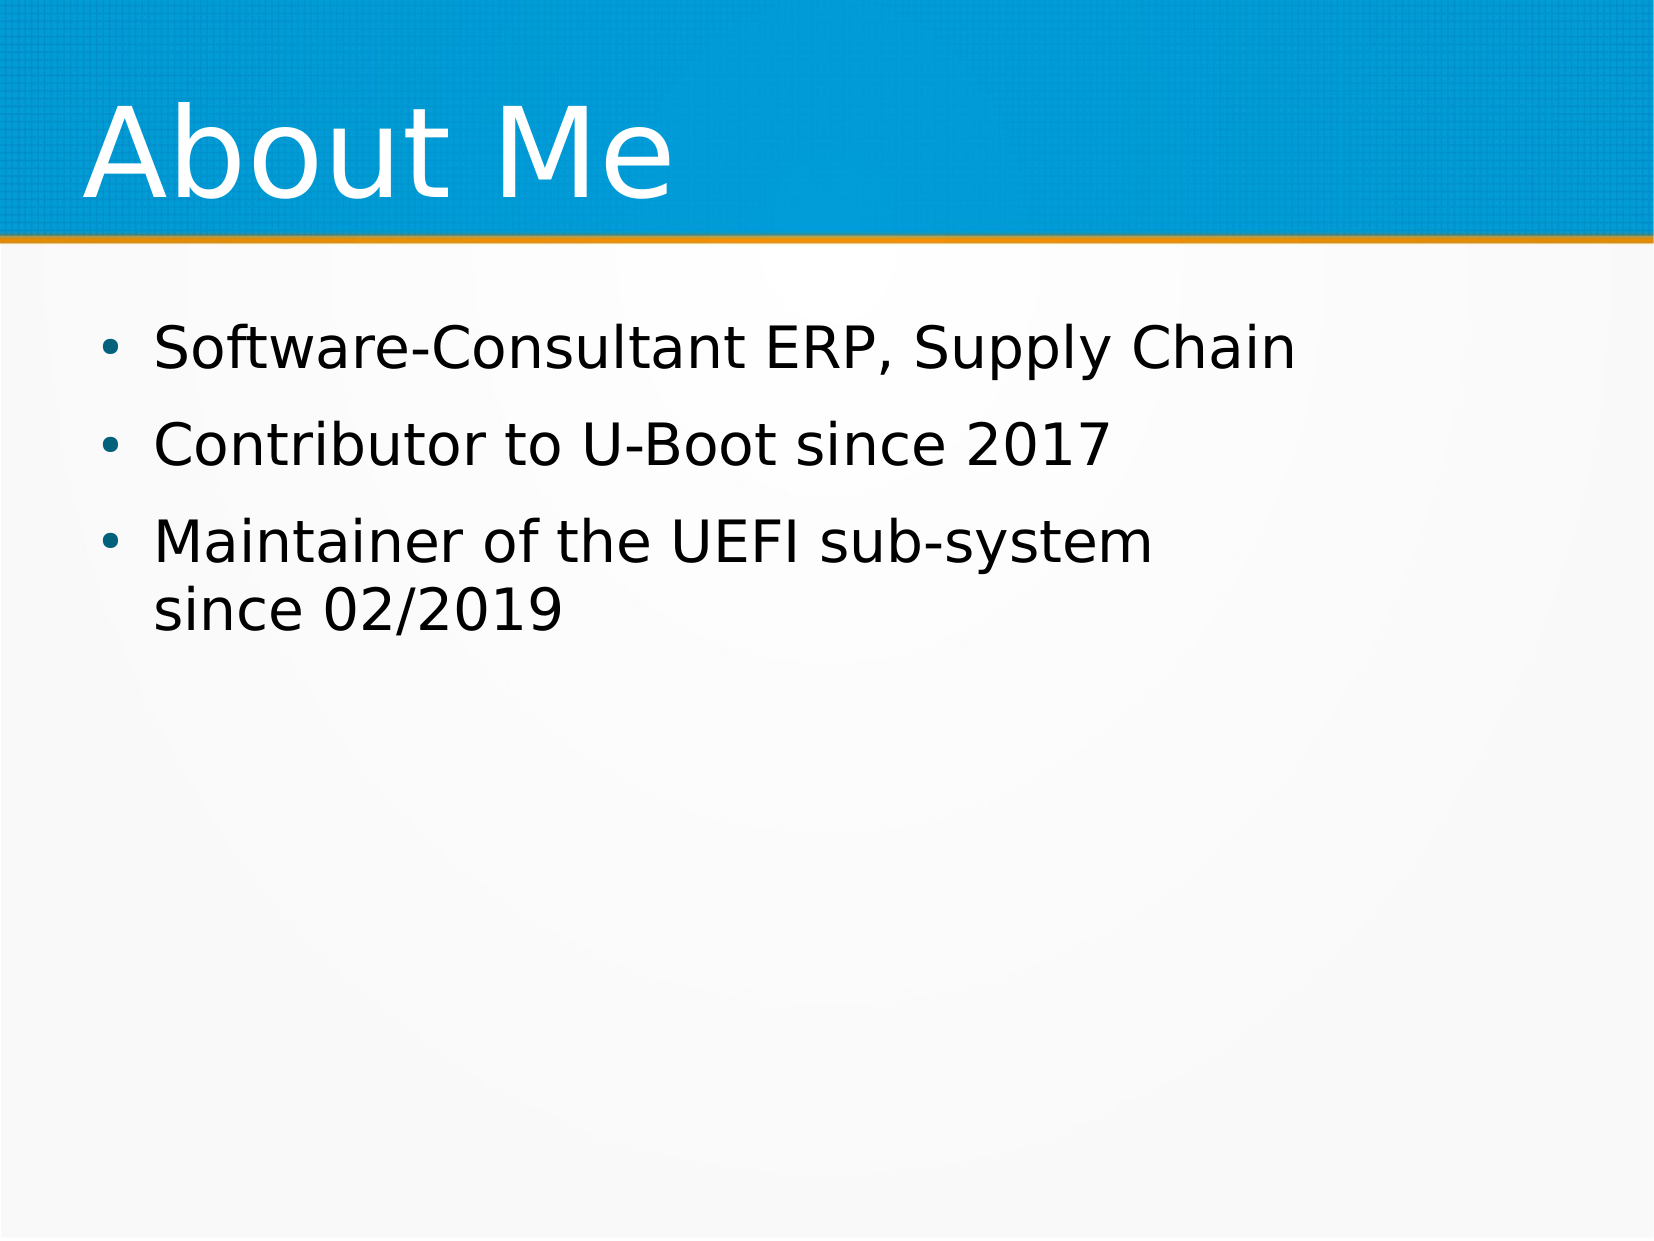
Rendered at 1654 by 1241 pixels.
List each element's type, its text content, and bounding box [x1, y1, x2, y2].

picture [0, 233, 1654, 1241]
title About Me [82, 19, 1571, 227]
list Software-Consultant ERP, Supply Chain Contributor to U-Boot since 2017 Maintainer of the UEFI sub-system since 02/2019 [82, 314, 1563, 1201]
